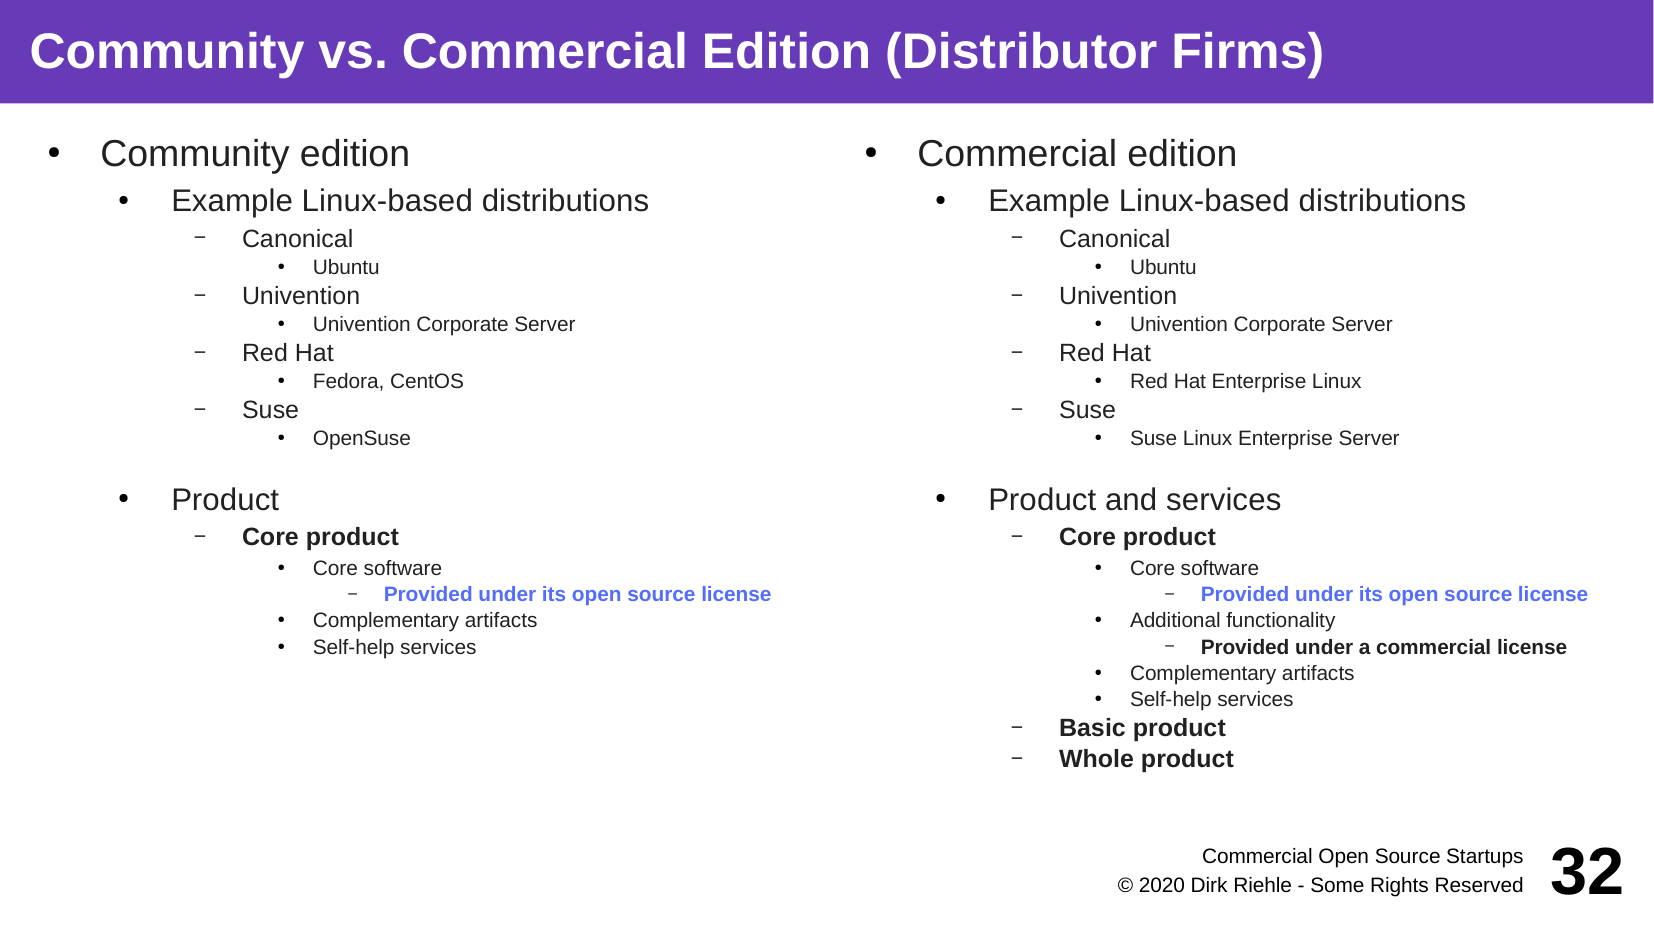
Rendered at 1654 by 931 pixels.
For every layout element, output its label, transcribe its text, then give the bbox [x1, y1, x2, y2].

list Community edition Example Linux-based distributions Canonical Ubuntu Univention Univention Corporate Server Red Hat Fedora, CentOS Suse OpenSuse Product Core product Core software Provided under its open source license Complementary artifacts Self-help services [29, 132, 808, 813]
title Community vs. Commercial Edition (Distributor Firms) [0, 0, 1654, 104]
list Commercial edition Example Linux-based distributions Canonical Ubuntu Univention Univention Corporate Server Red Hat Red Hat Enterprise Linux Suse Suse Linux Enterprise Server Product and services Core product Core software Provided under its open source license Additional functionality Provided under a commercial license Complementary artifacts Self-help services Basic product Whole product [846, 132, 1625, 813]
